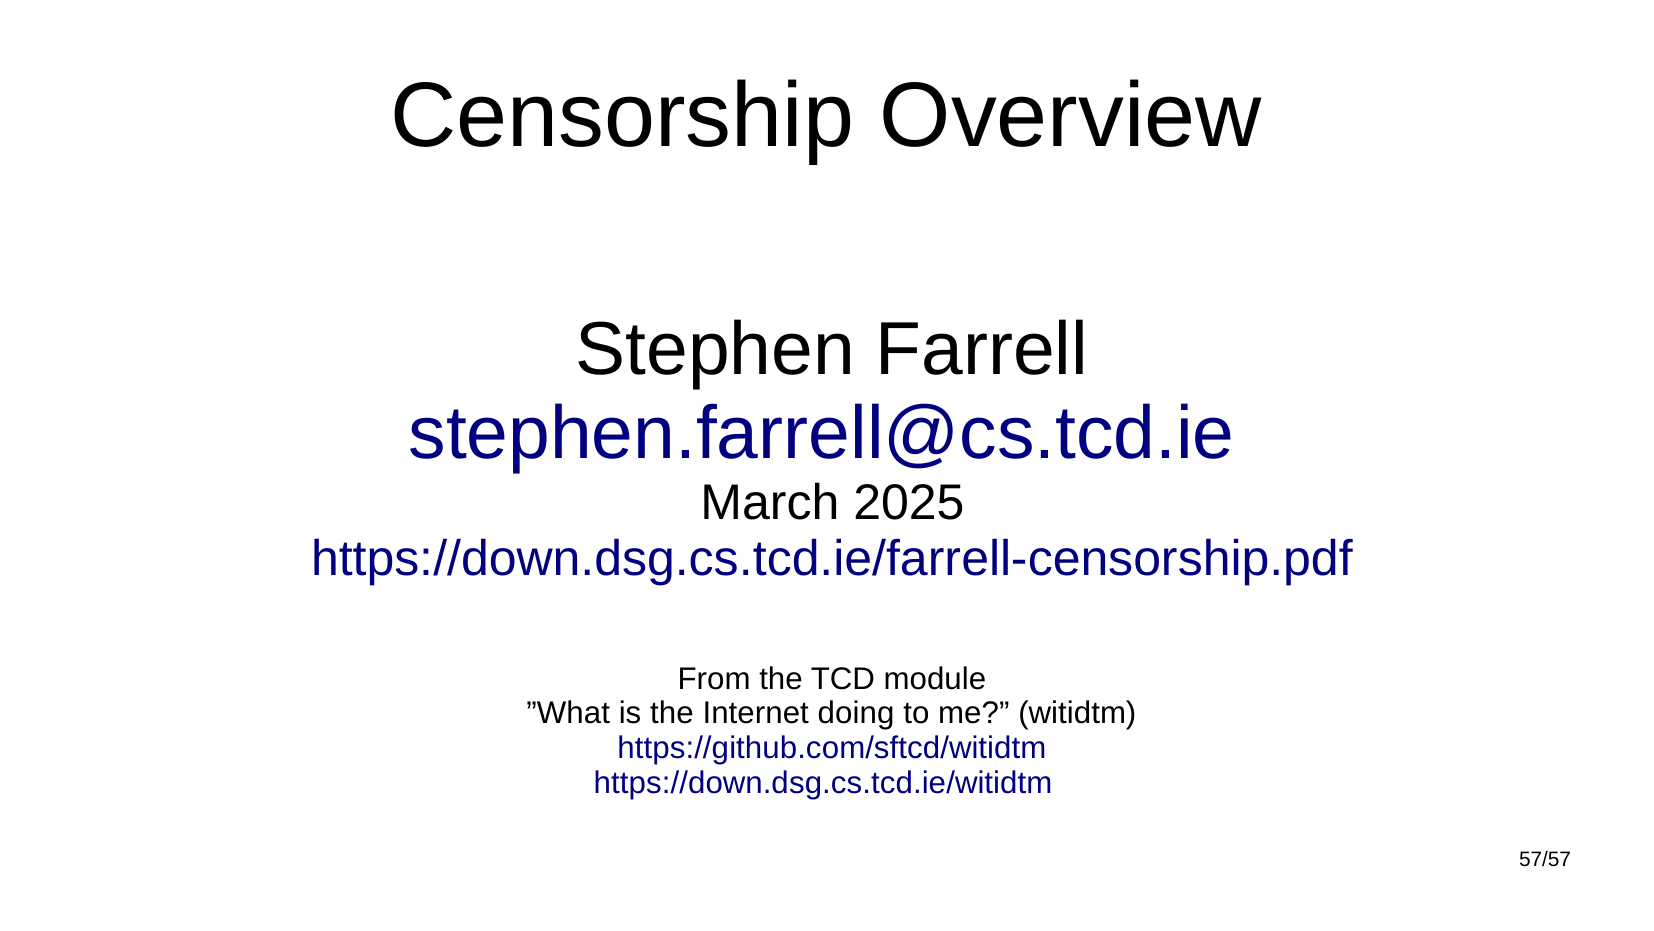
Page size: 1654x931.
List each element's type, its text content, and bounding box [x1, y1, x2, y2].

title Censorship Overview [82, 37, 1571, 193]
subtitle Stephen Farrell stephen.farrell@cs.tcd.ie March 2025 https://down.dsg.cs.tcd.ie/farrell-censorship.pdf From the TCD module ”What is the Internet doing to me?” (witidtm) https://github.com/sftcd/witidtm https://down.dsg.cs.tcd.ie/witidtm [88, 193, 1577, 913]
